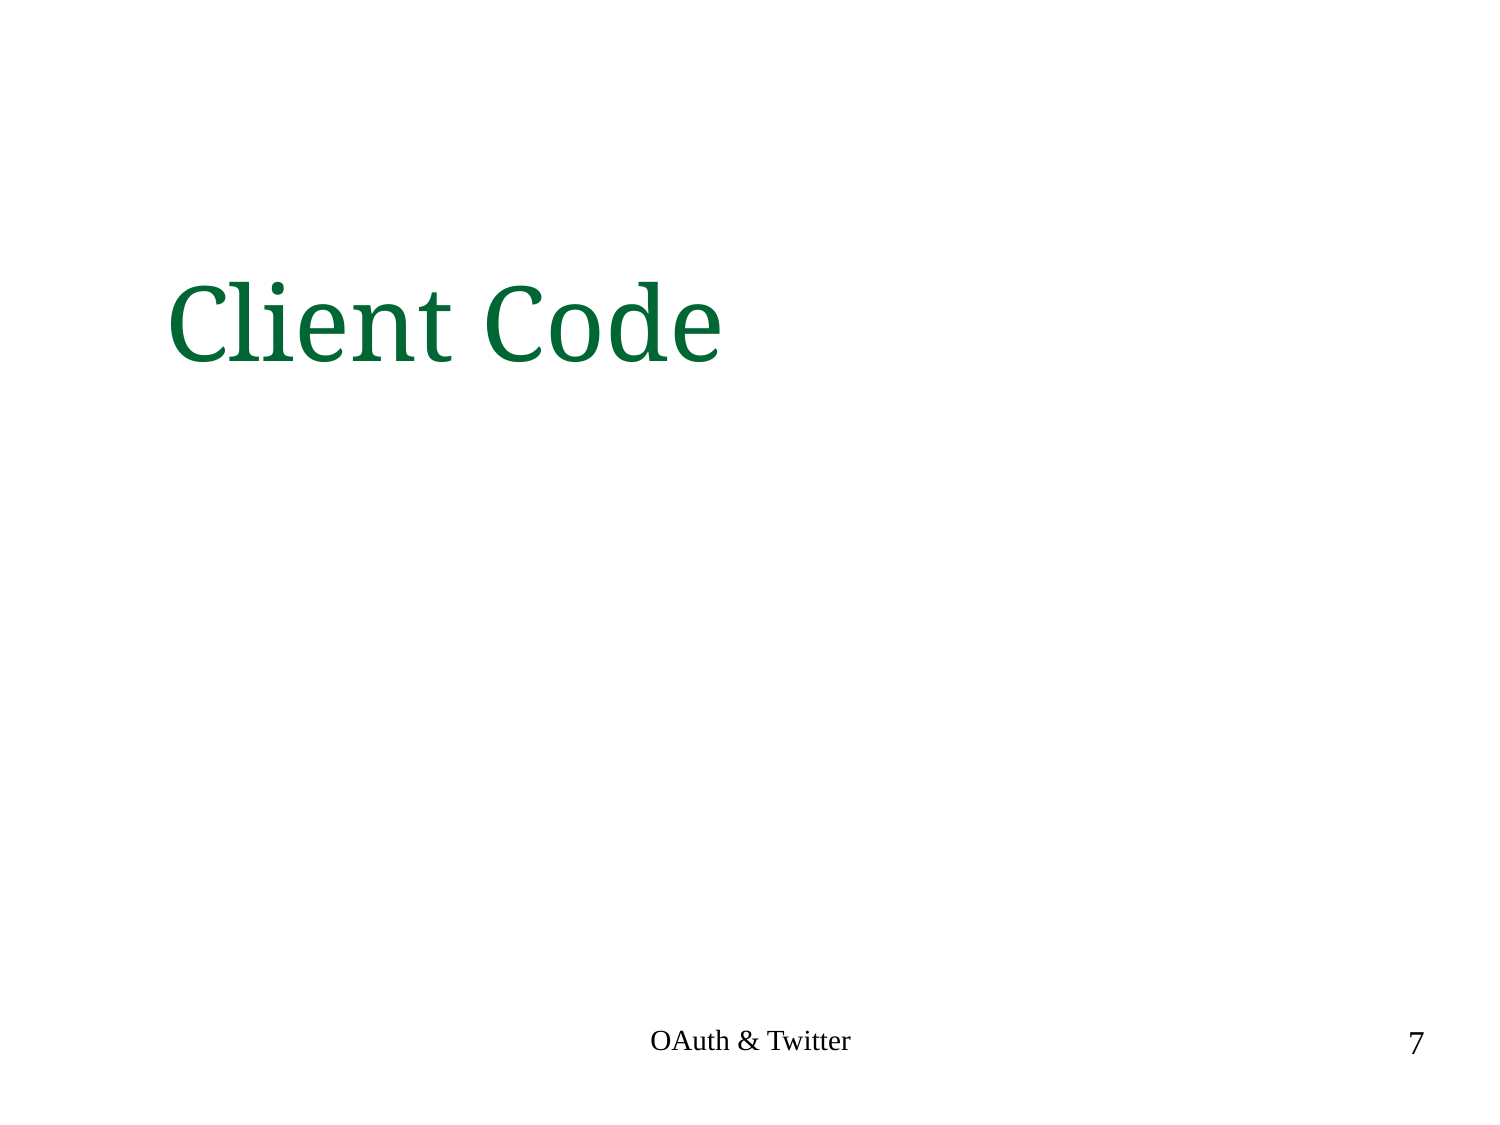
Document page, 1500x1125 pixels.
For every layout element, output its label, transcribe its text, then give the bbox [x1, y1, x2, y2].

title Client Code [150, 249, 1401, 538]
